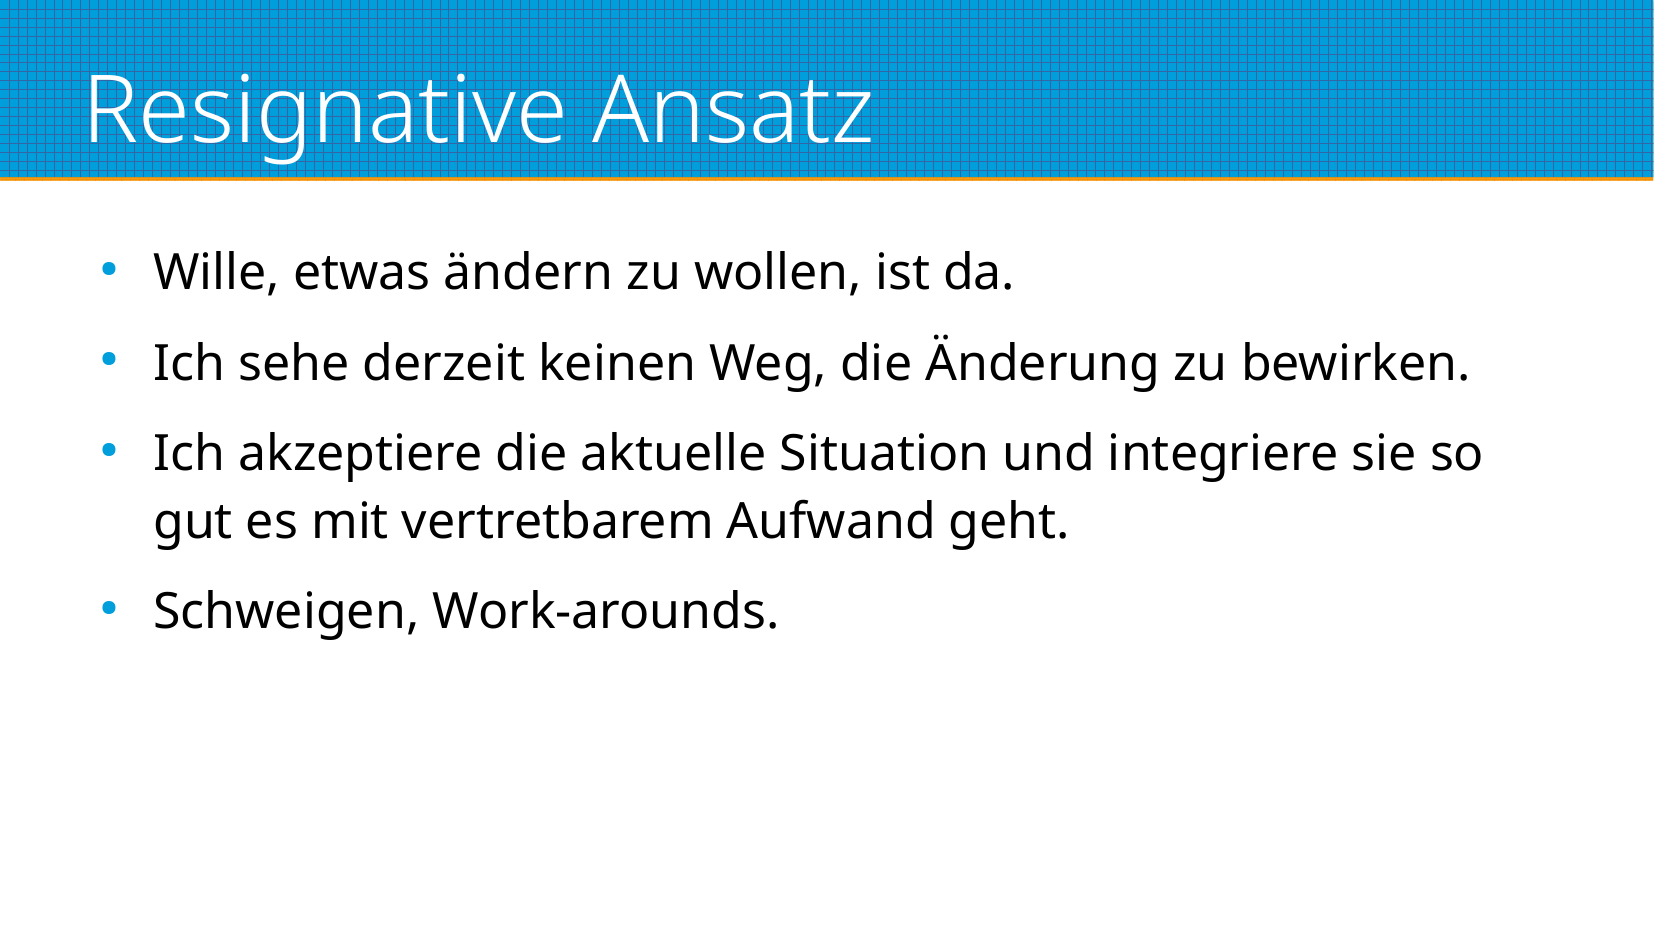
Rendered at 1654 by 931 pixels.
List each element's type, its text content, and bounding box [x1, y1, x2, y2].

list Wille, etwas ändern zu wollen, ist da. Ich sehe derzeit keinen Weg, die Änderung zu bewirken. Ich akzeptiere die aktuelle Situation und integriere sie so gut es mit vertretbarem Aufwand geht. Schweigen, Work-arounds. [82, 236, 1563, 811]
title Resignative Ansatz [82, 14, 1571, 171]
